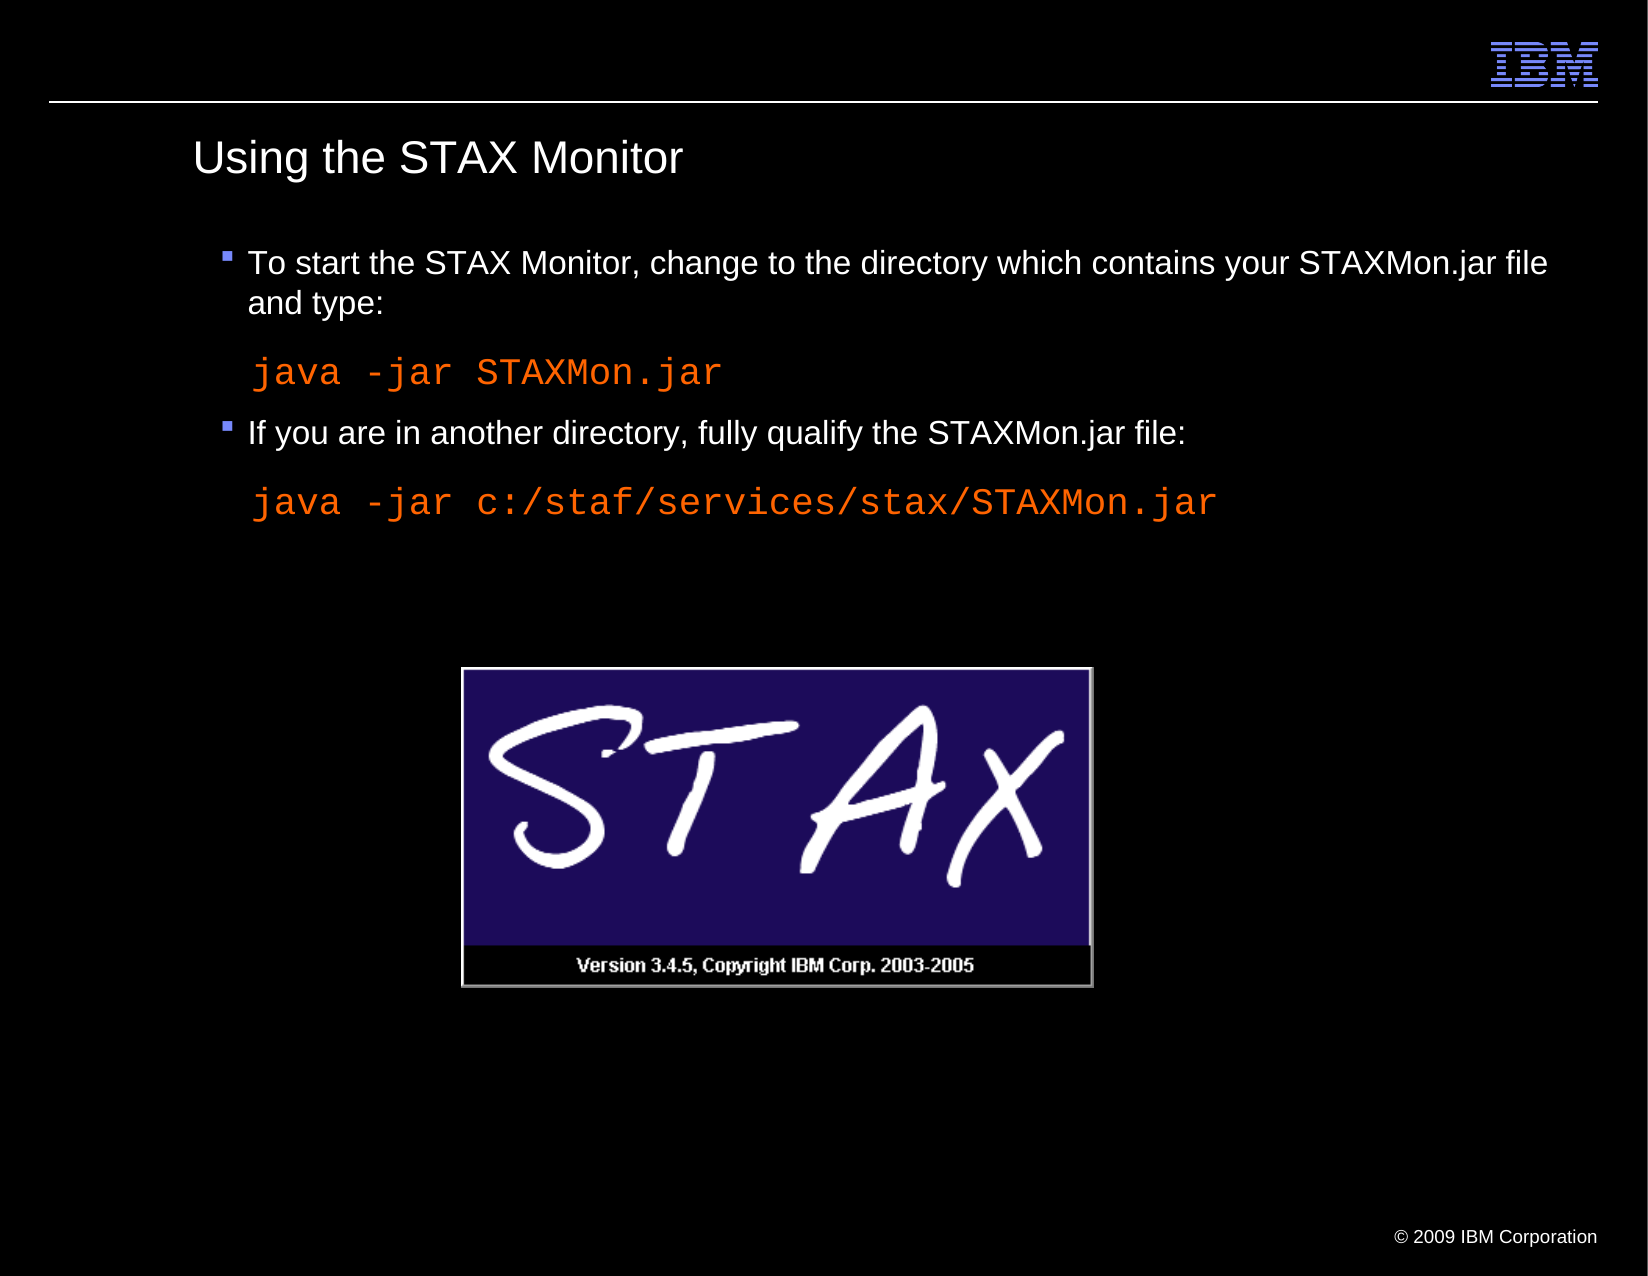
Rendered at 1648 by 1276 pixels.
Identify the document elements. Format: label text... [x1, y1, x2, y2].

picture [1491, 42, 1598, 87]
picture [461, 667, 1094, 988]
text_box To start the STAX Monitor, change to the directory which contains your STAXMon.jar file and type: java -jar STAXMon.jar If you are in another directory, fully qualify the STAXMon.jar file: java -jar c:/staf/services/stax/STAXMon.jar [219, 240, 1570, 524]
title Using the STAX Monitor [175, 125, 1648, 219]
